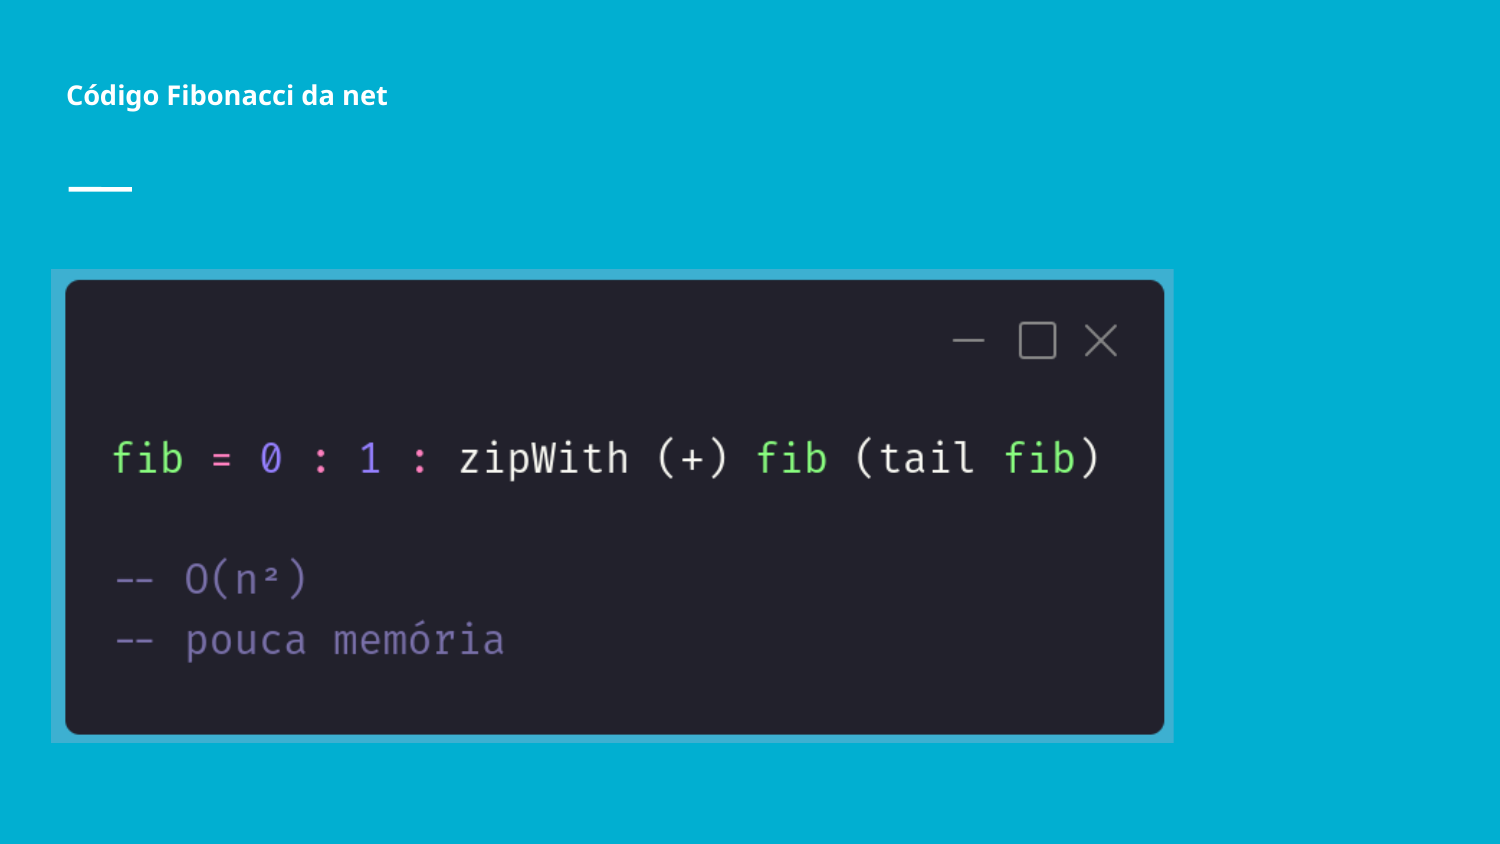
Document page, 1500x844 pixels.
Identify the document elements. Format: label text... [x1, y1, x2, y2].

picture [51, 269, 1174, 743]
title Código Fibonacci da net [51, 61, 1449, 167]
